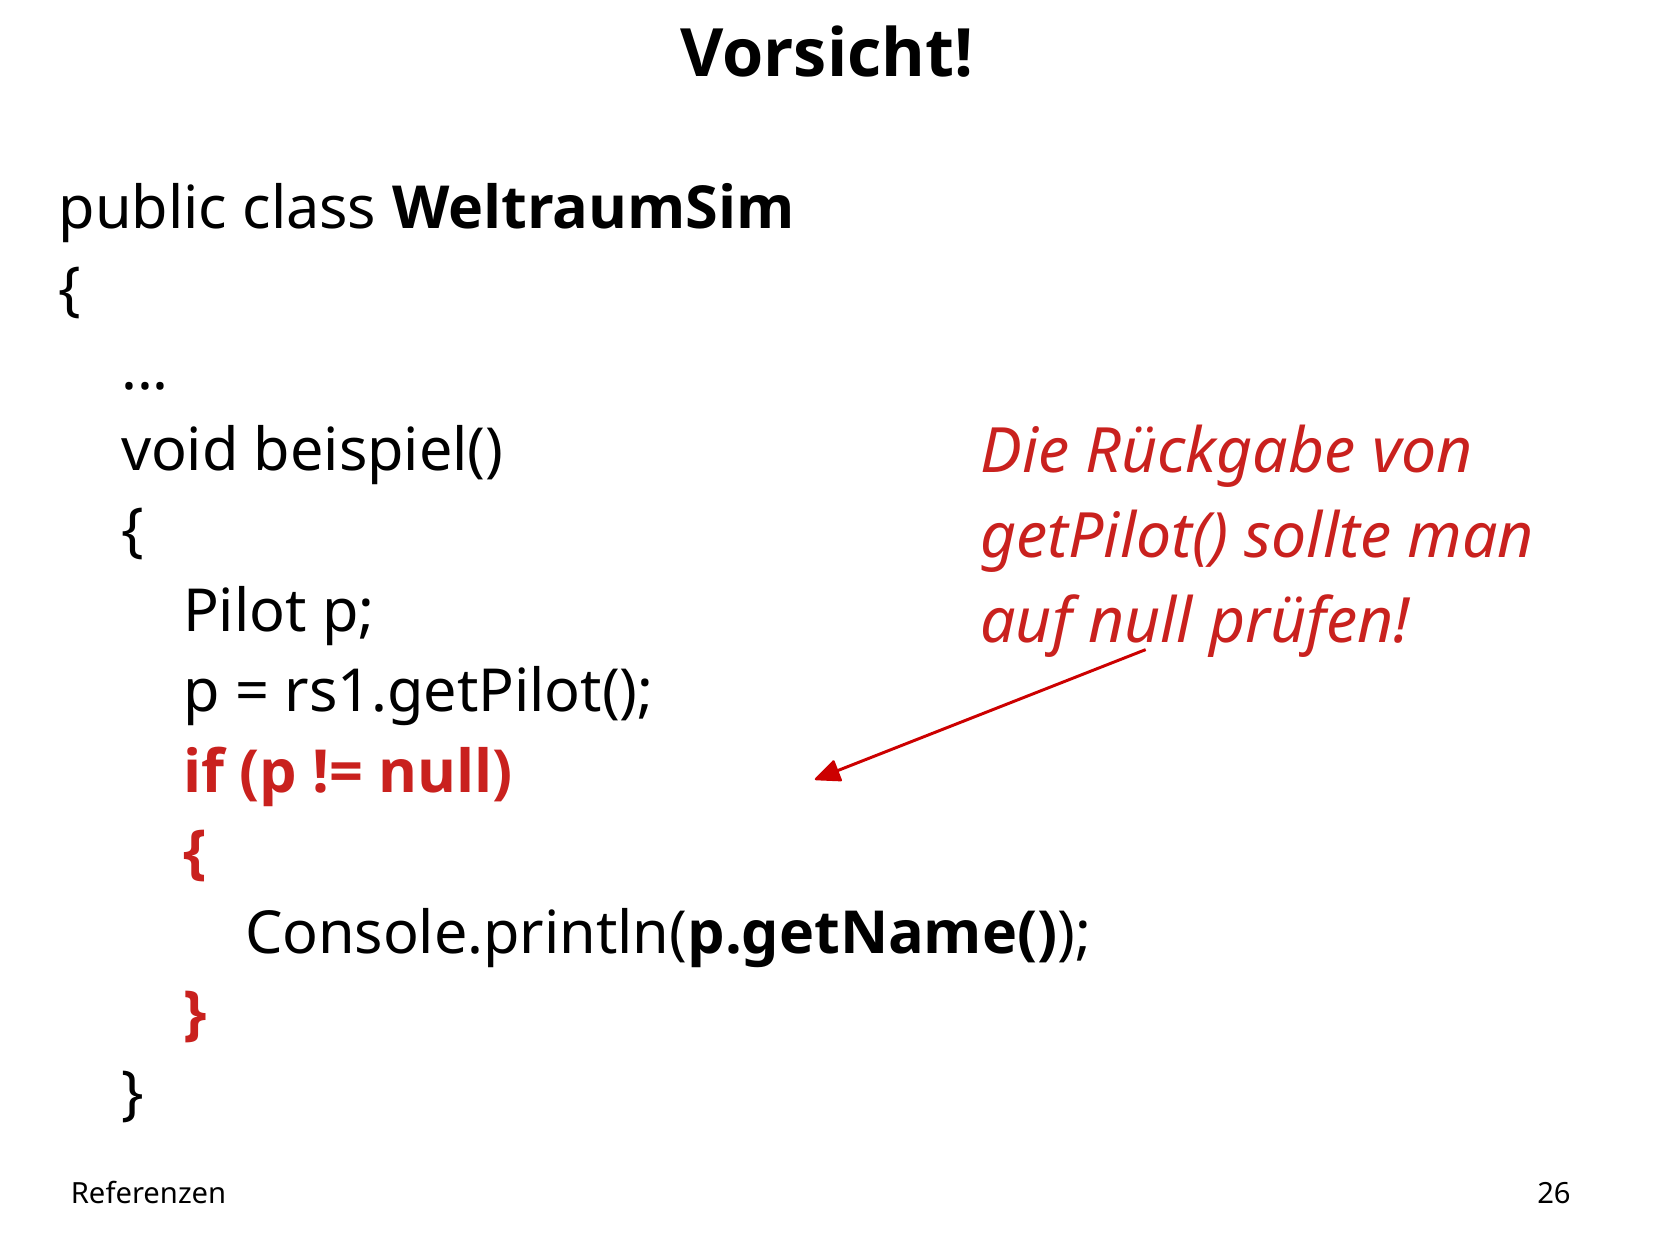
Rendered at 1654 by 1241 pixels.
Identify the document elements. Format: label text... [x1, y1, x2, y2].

title Vorsicht! [0, 0, 1654, 101]
list Die Rückgabe von getPilot() sollte man auf null prüfen! [980, 405, 1630, 808]
list public class WeltraumSim { ... void beispiel() { Pilot p; p = rs1.getPilot(); if (p != null) { Console.println(p.getName()); } } [59, 165, 1630, 1146]
